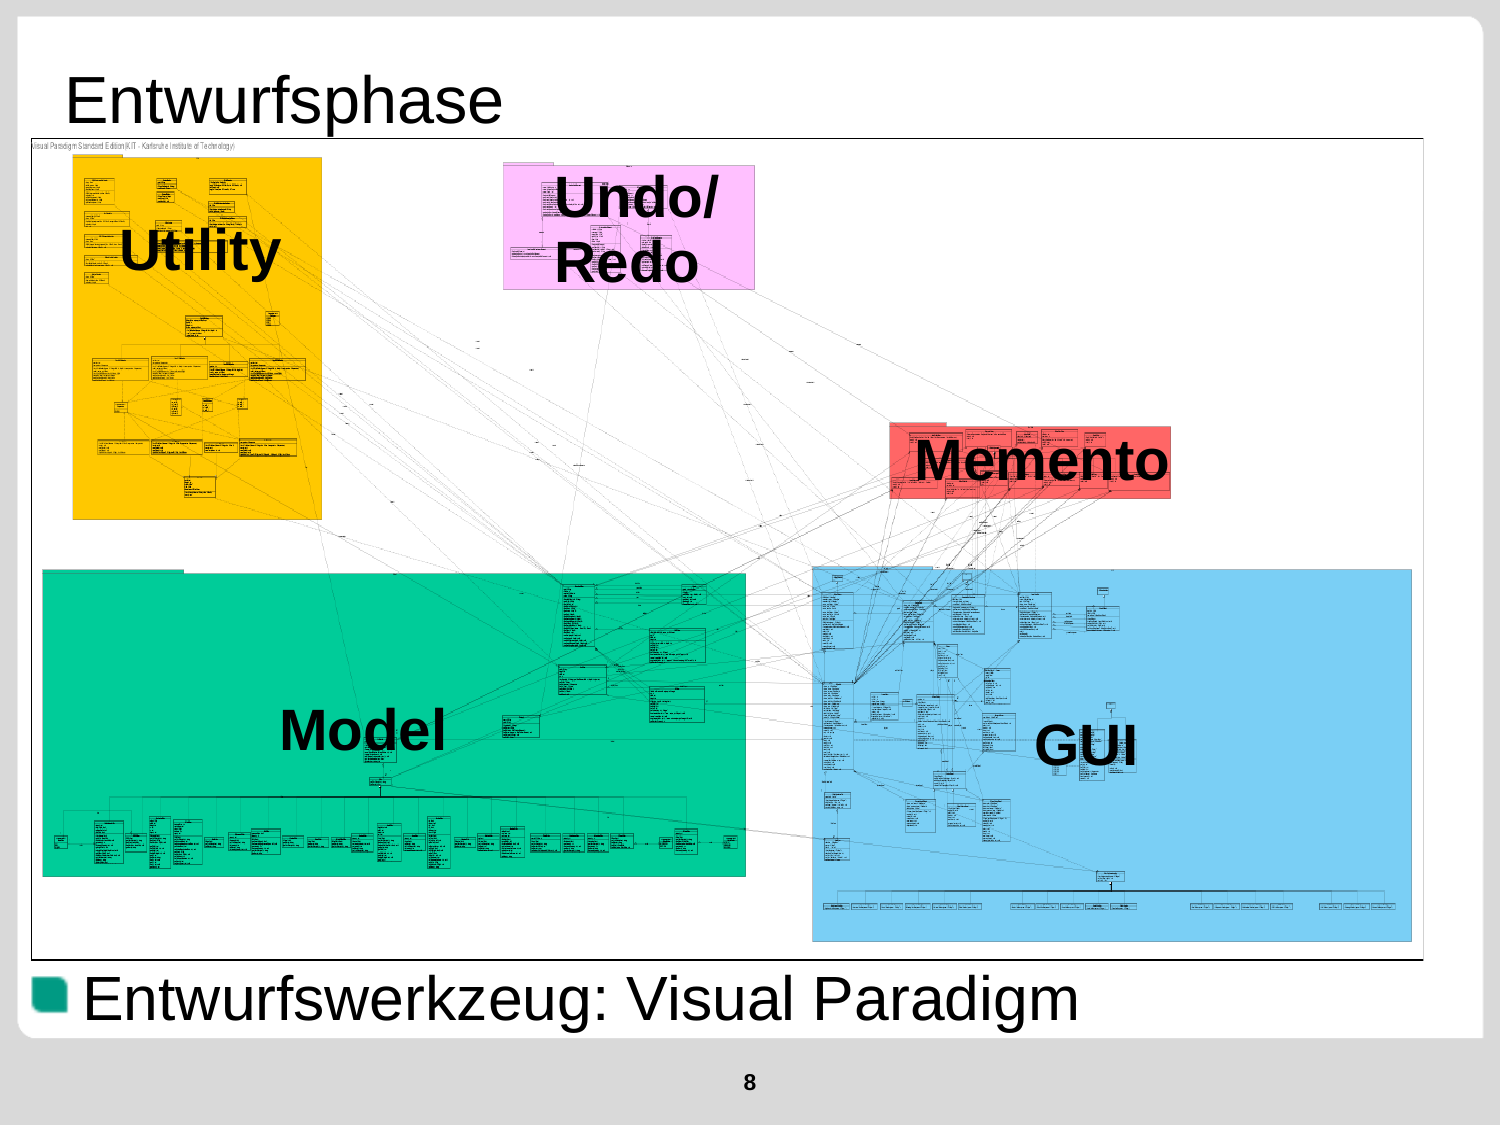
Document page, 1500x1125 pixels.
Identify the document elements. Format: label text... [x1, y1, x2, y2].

text_box Model [264, 690, 463, 770]
list Entwurfswerkzeug: Visual Paradigm [30, 958, 1261, 979]
title Entwurfsphase [64, 54, 1114, 138]
text_box Memento [900, 420, 1186, 500]
text_box GUI [1020, 705, 1154, 785]
text_box Utility [105, 210, 297, 290]
picture [0, 0, 1500, 1125]
text_box Undo/ Redo [540, 157, 735, 303]
